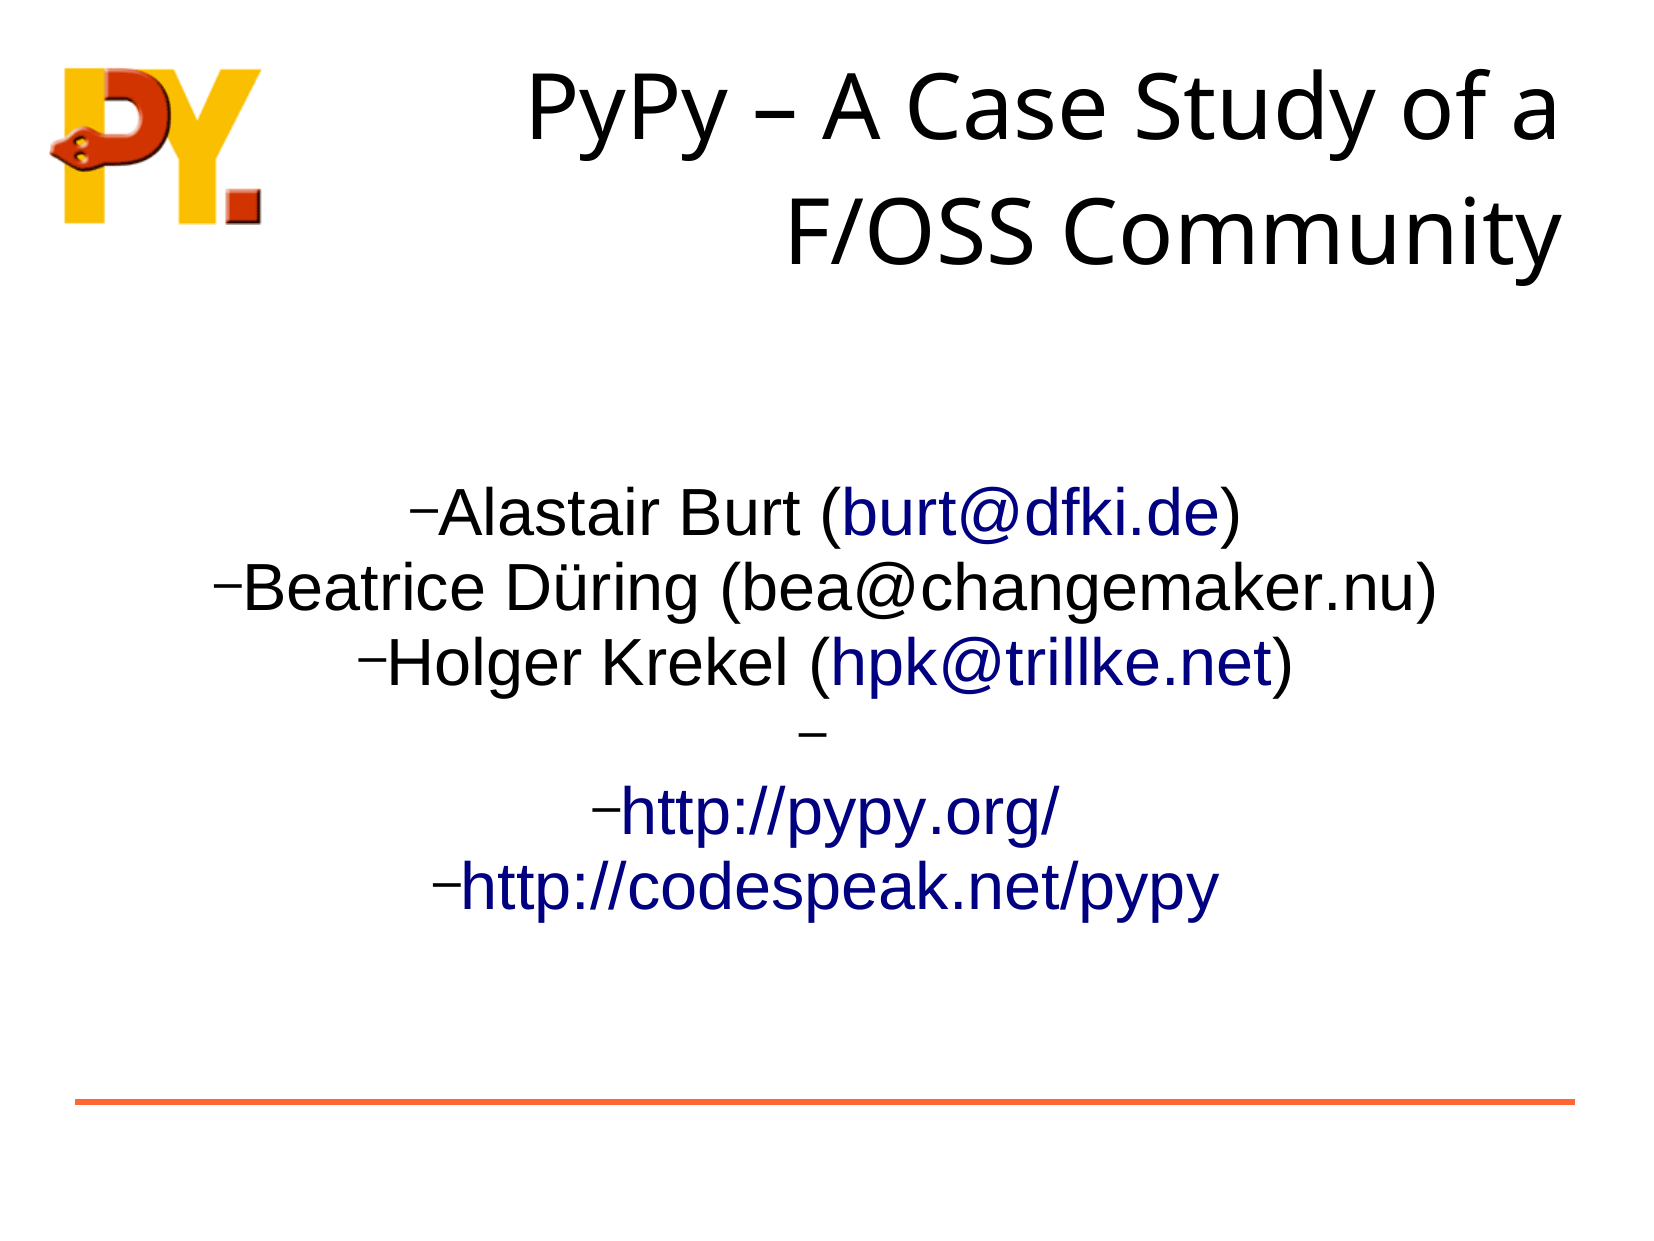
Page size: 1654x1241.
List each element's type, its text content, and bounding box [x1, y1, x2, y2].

title PyPy – A Case Study of a F/OSS Community [300, 61, 1564, 290]
subtitle Alastair Burt (burt@dfki.de) Beatrice Düring (bea@changemaker.nu) Holger Krekel (hpk@trillke.net) http://pypy.org/ http://codespeak.net/pypy [82, 290, 1571, 1109]
picture [49, 67, 263, 225]
